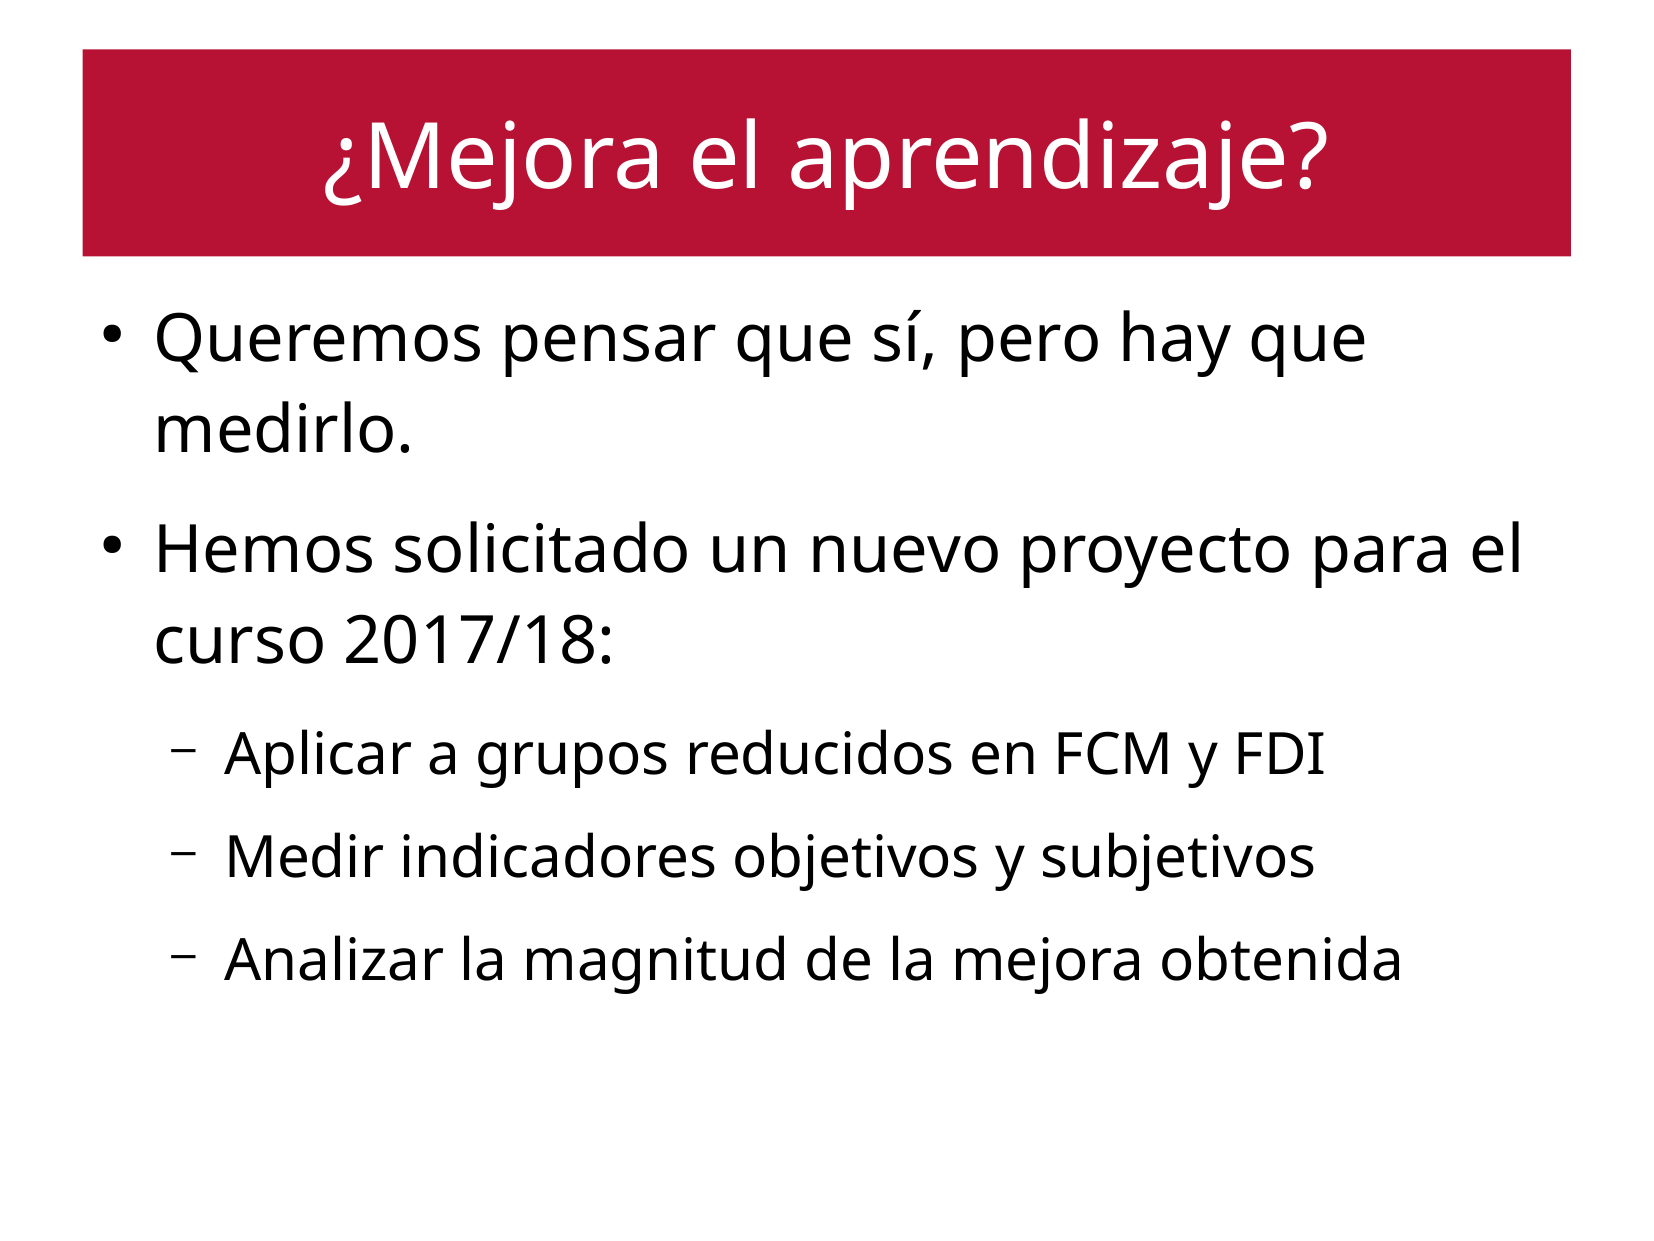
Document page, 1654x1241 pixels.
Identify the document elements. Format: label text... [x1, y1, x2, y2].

title ¿Mejora el aprendizaje? [82, 49, 1571, 257]
list Queremos pensar que sí, pero hay que medirlo. Hemos solicitado un nuevo proyecto para el curso 2017/18: Aplicar a grupos reducidos en FCM y FDI Medir indicadores objetivos y subjetivos Analizar la magnitud de la mejora obtenida [82, 290, 1571, 1010]
